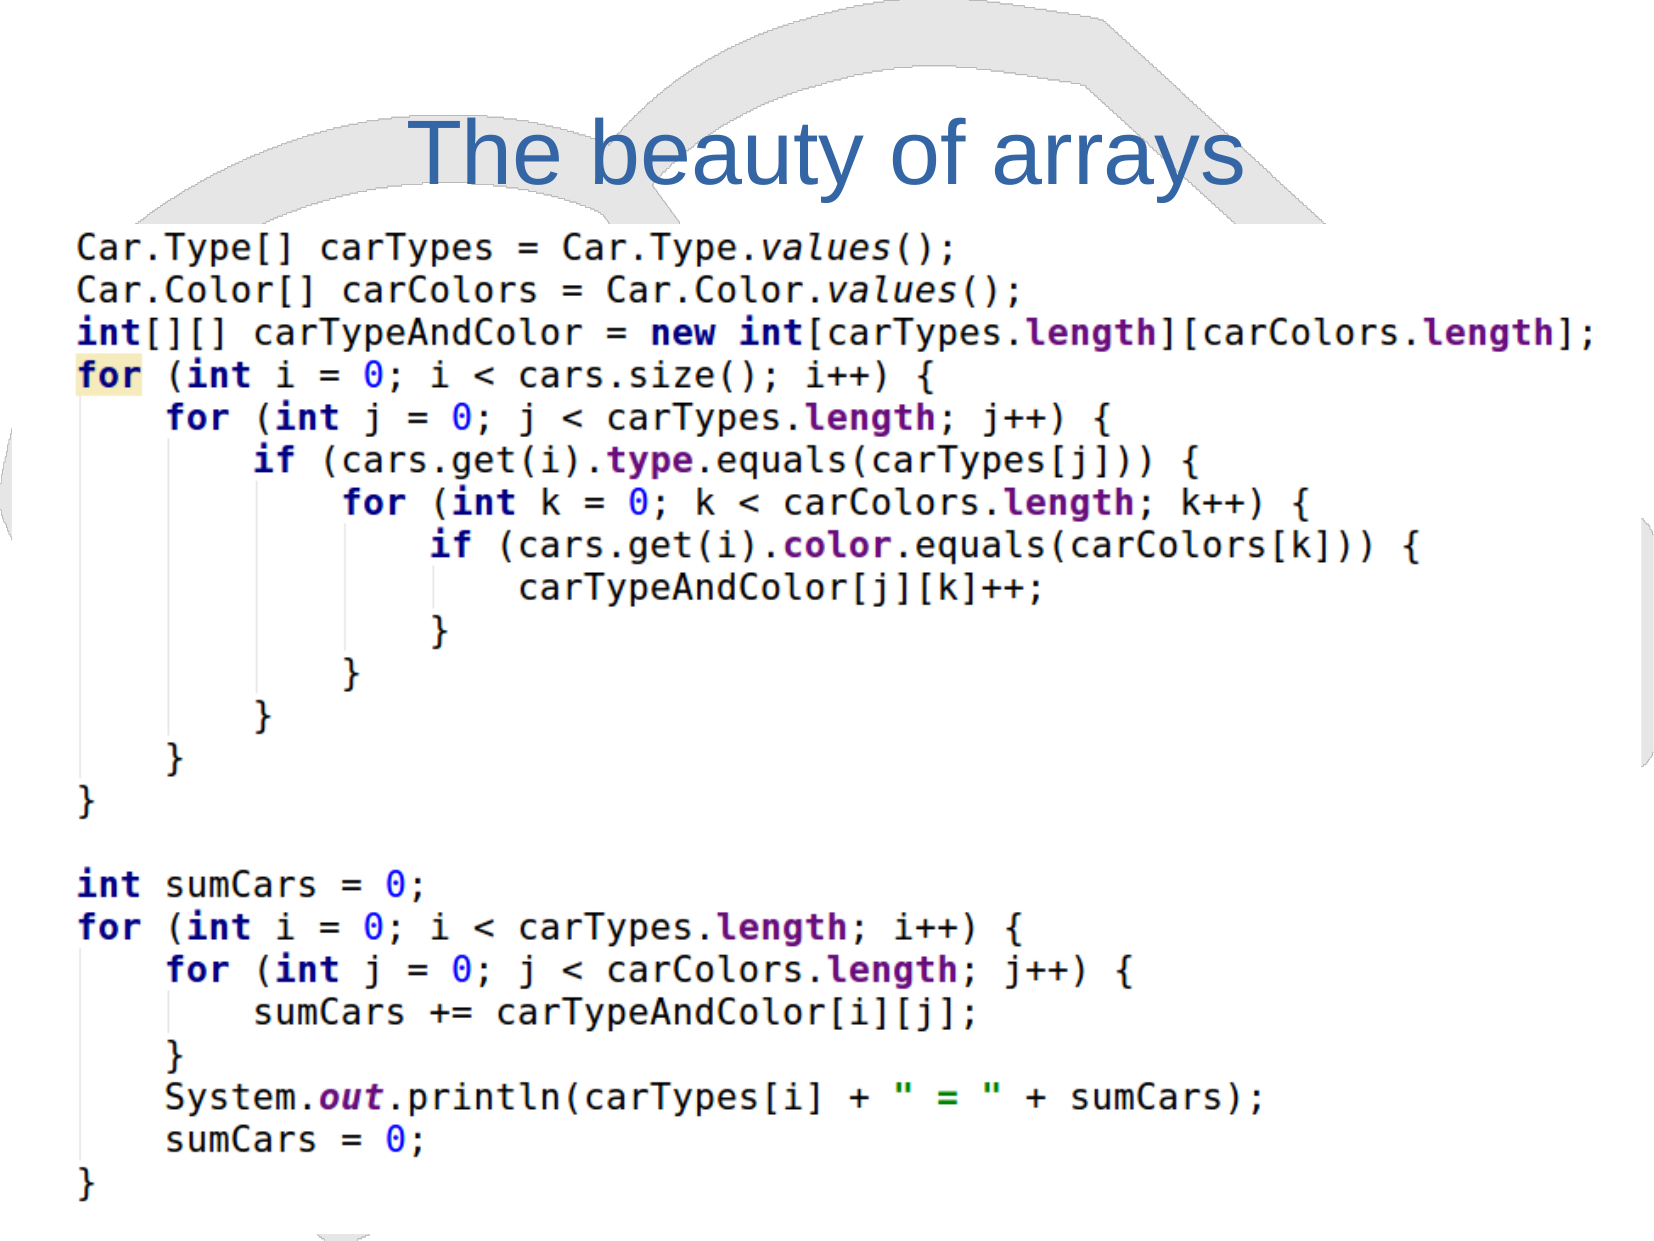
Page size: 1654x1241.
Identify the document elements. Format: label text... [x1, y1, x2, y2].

title The beauty of arrays [82, 49, 1571, 224]
picture [0, 0, 1654, 1241]
